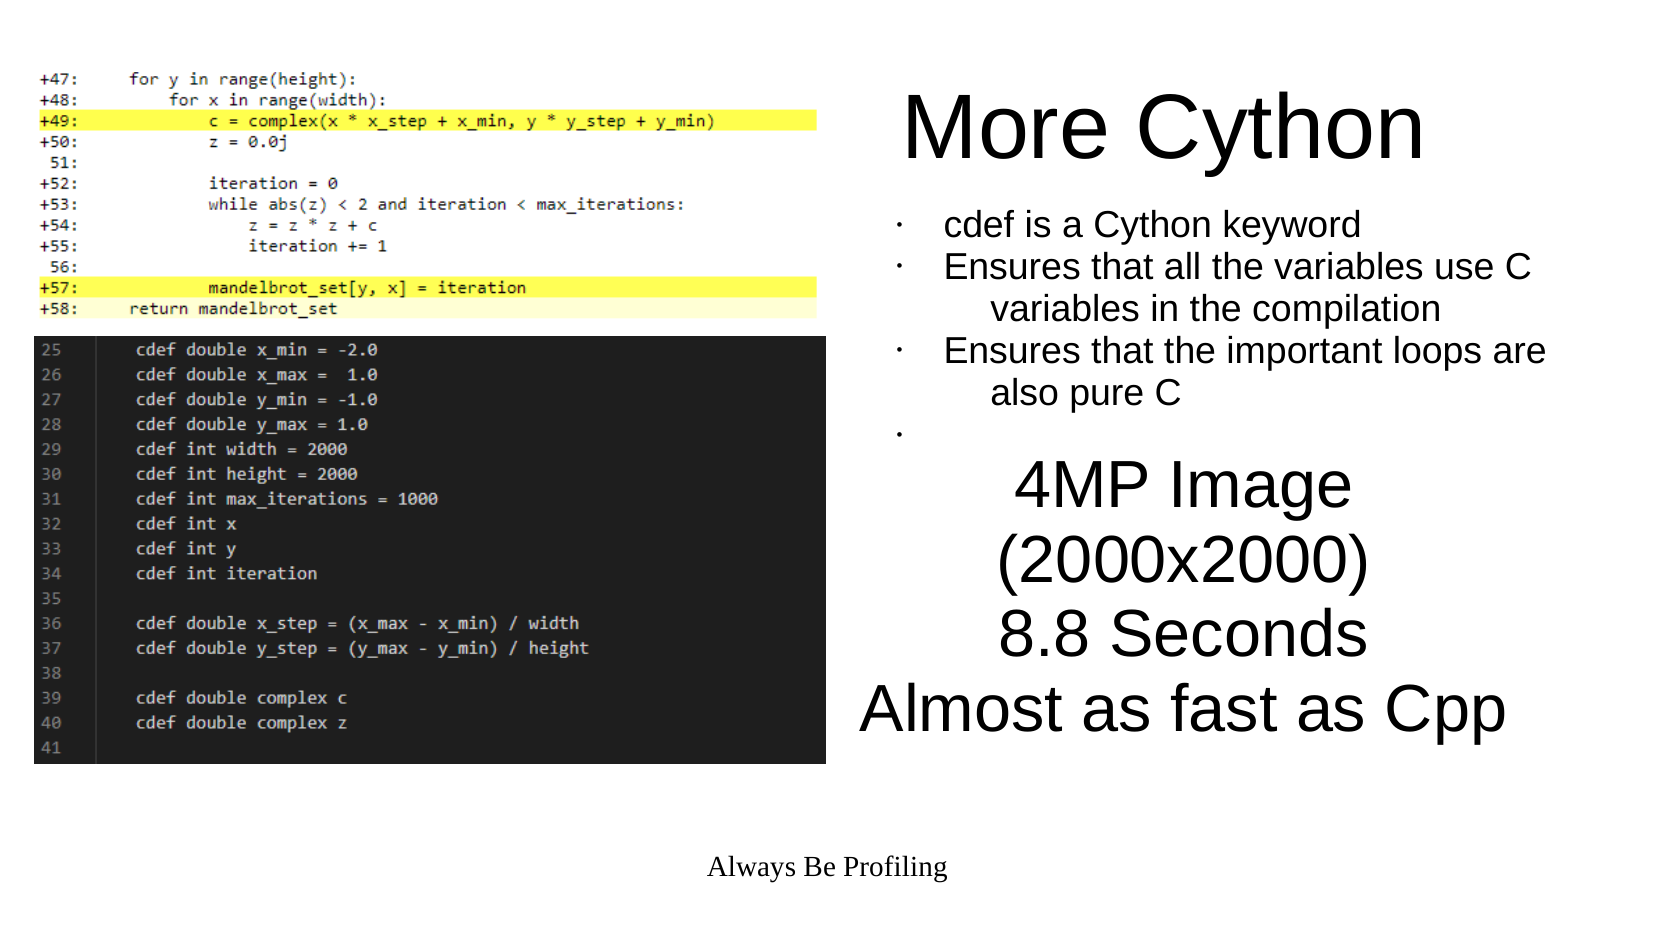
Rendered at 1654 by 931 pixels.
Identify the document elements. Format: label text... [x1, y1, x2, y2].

text_box cdef is a Cython keyword Ensures that all the variables use C variables in the compilation Ensures that the important loops are also pure C [881, 195, 1595, 473]
title More Cython [826, 44, 1502, 200]
picture [34, 336, 826, 764]
text_box 4MP Image (2000x2000) 8.8 Seconds Almost as fast as Cpp [827, 439, 1541, 764]
picture [25, 72, 817, 325]
text_box Always Be Profiling [565, 847, 1090, 912]
